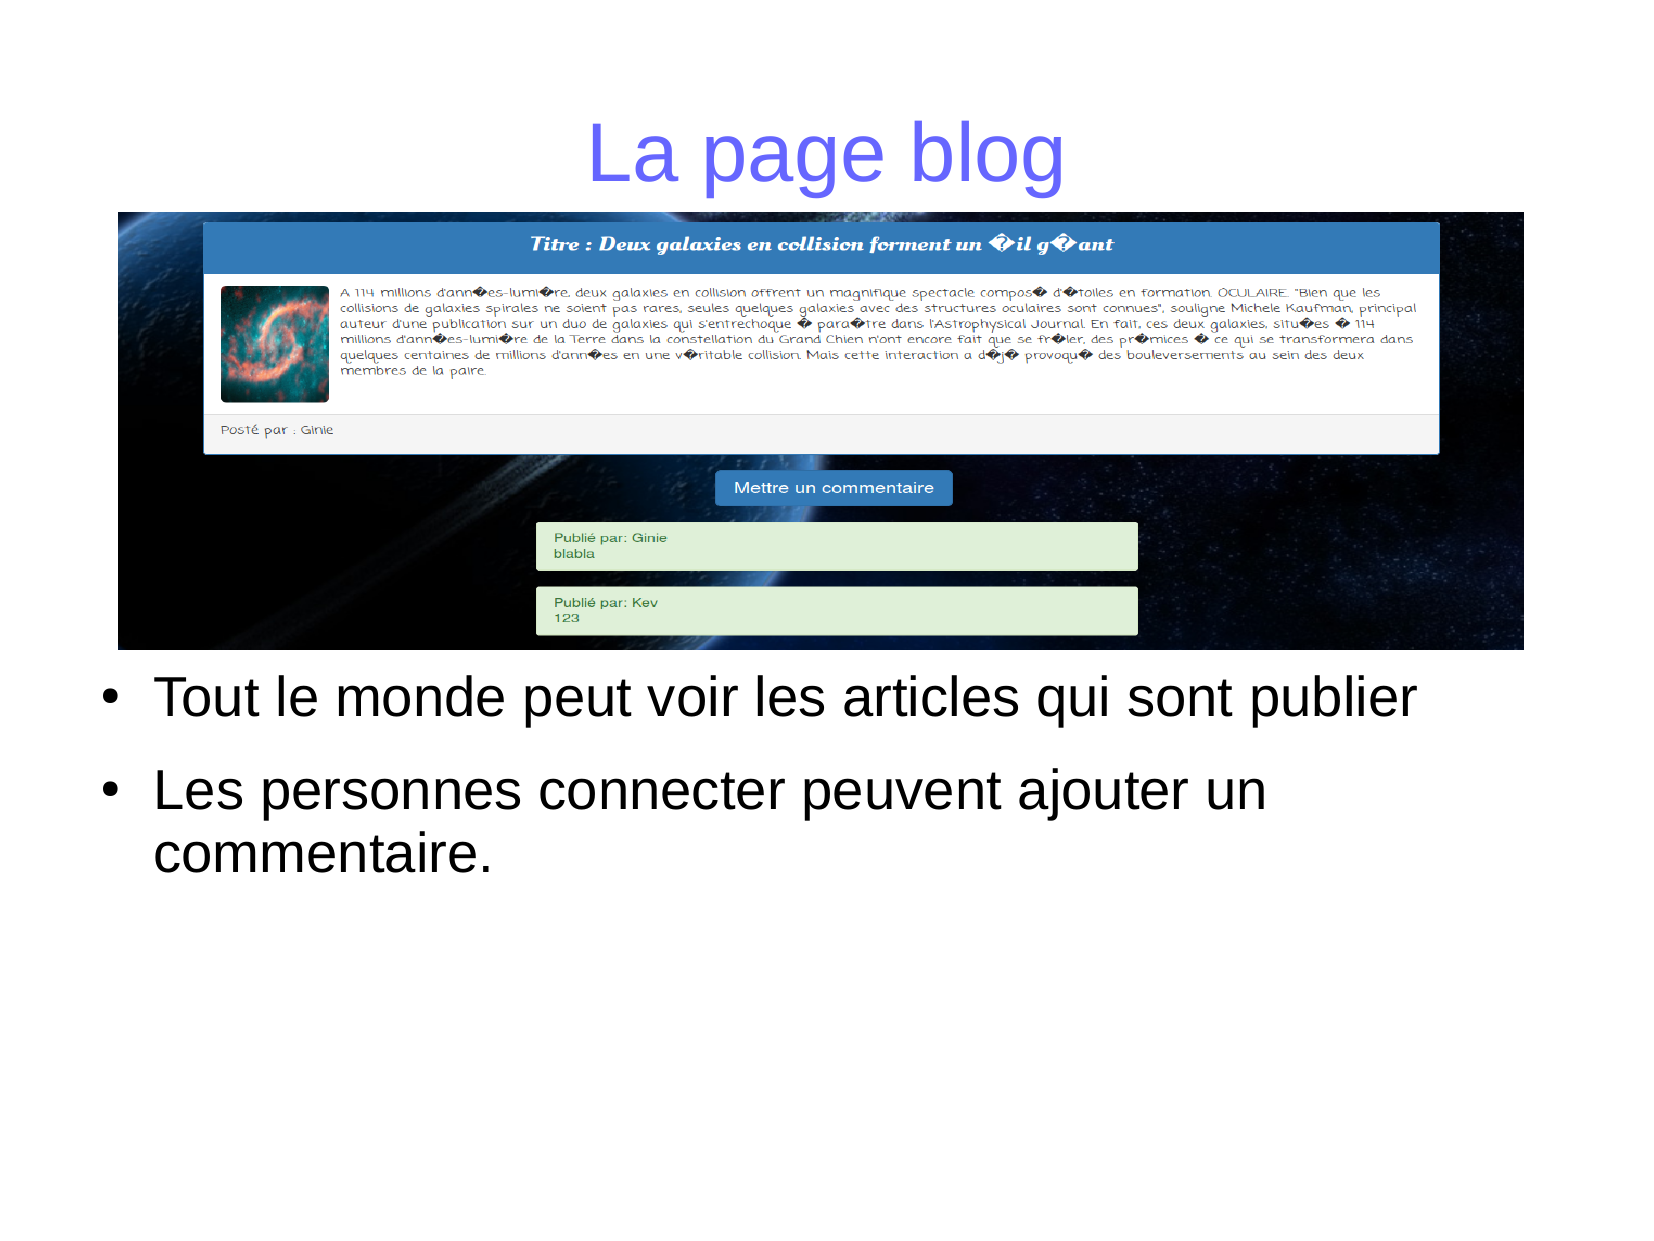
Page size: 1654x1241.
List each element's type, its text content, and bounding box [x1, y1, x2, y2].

picture [118, 212, 1524, 650]
list Tout le monde peut voir les articles qui sont publier Les personnes connecter peuvent ajouter un commentaire. [82, 665, 1571, 1009]
title La page blog [82, 49, 1571, 257]
